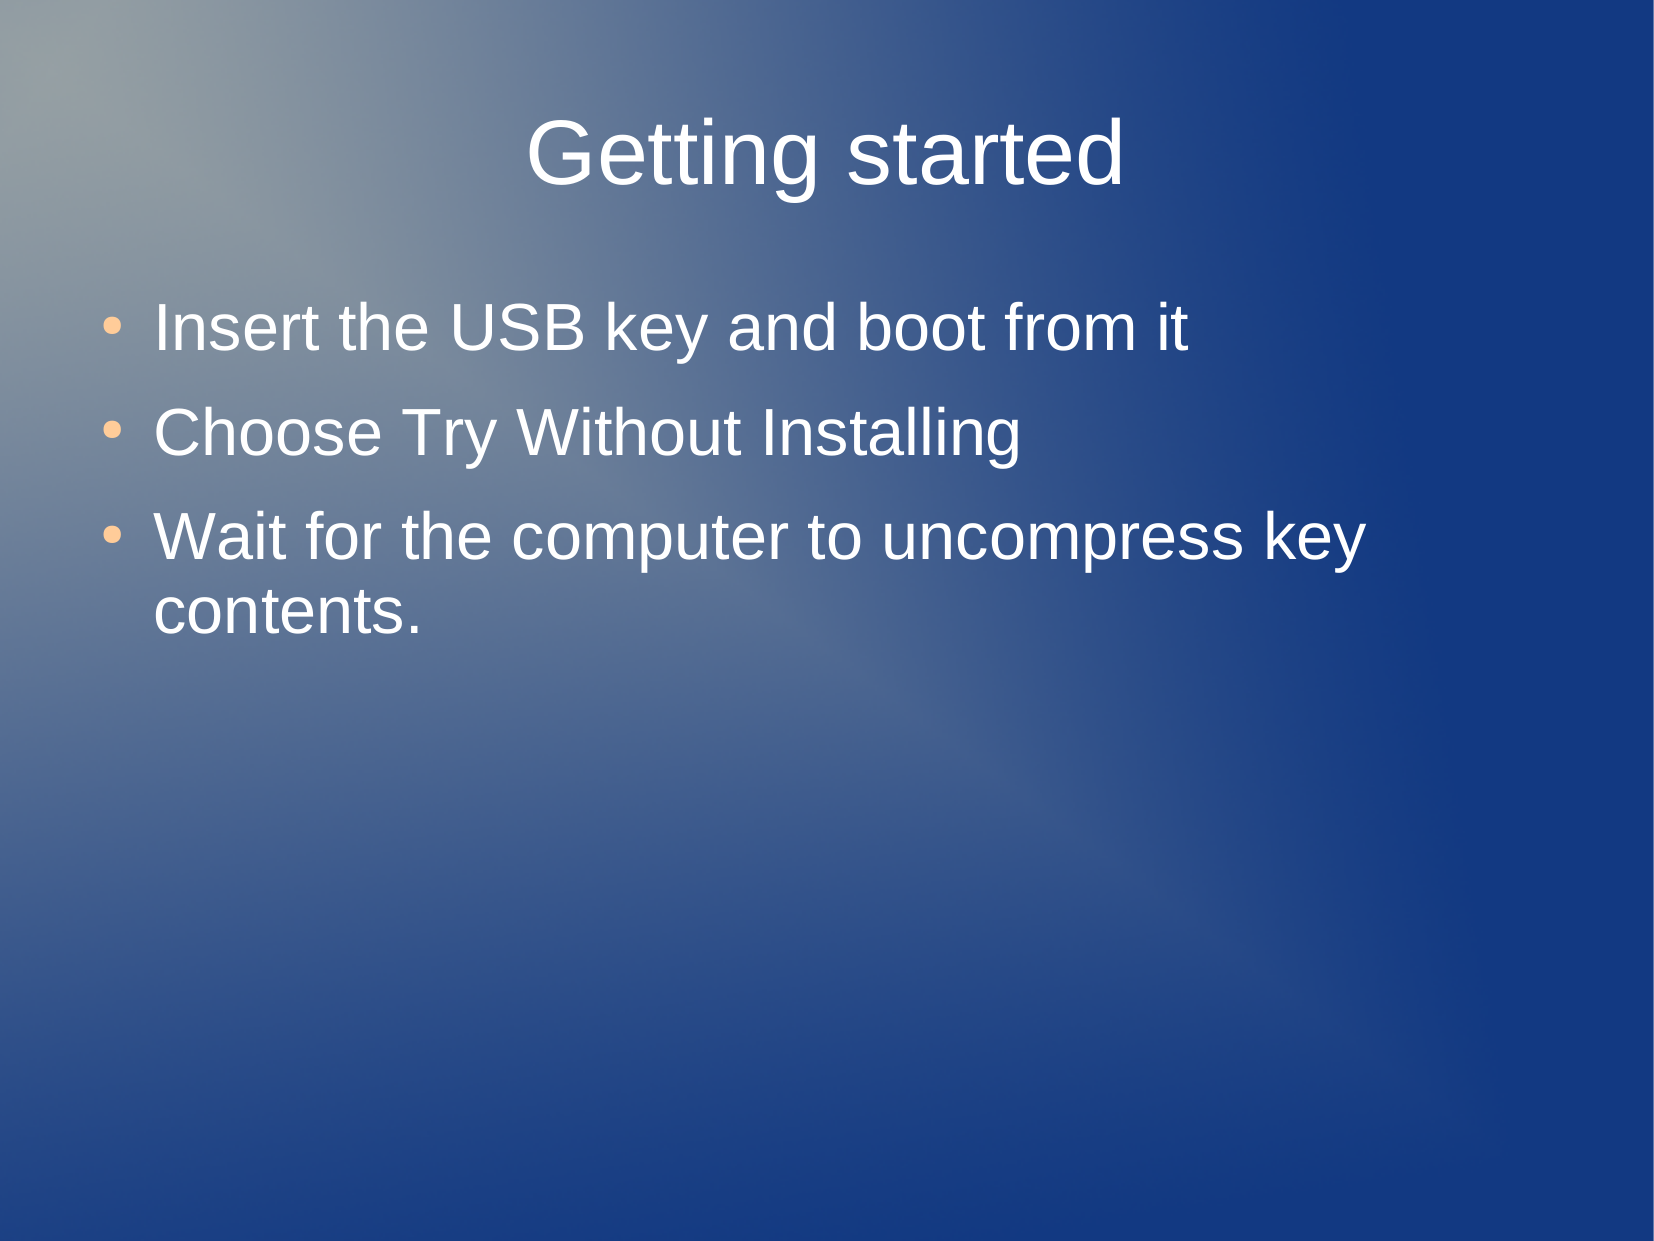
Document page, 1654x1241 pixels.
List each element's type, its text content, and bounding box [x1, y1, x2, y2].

list Insert the USB key and boot from it Choose Try Without Installing Wait for the computer to uncompress key contents. [82, 290, 1571, 1094]
picture [0, 0, 1654, 1241]
title Getting started [82, 56, 1571, 250]
